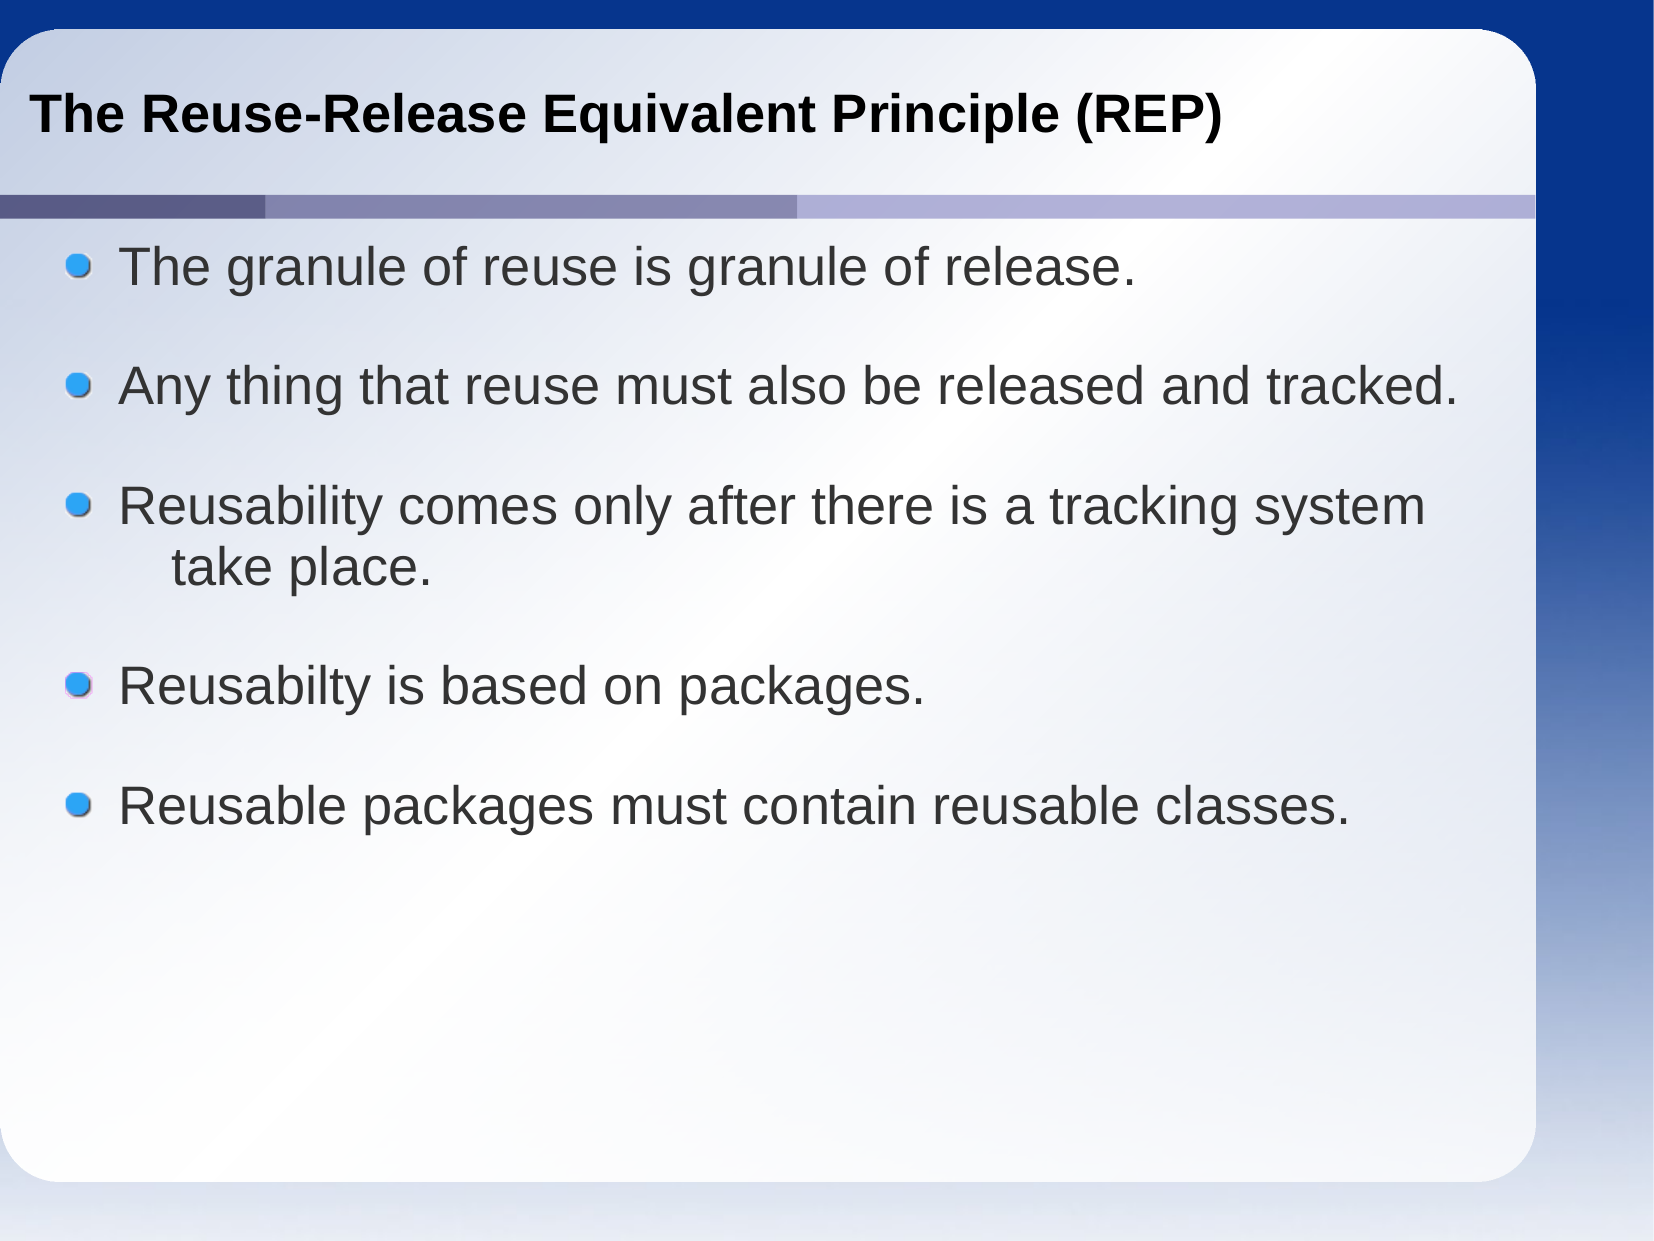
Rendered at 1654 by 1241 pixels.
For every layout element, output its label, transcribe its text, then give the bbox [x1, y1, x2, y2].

picture [0, 0, 1654, 1241]
list The granule of reuse is granule of release. Any thing that reuse must also be released and tracked. Reusability comes only after there is a tracking system take place. Reusabilty is based on packages. Reusable packages must contain reusable classes. [29, 236, 1506, 1152]
title The Reuse-Release Equivalent Principle (REP) [29, 49, 1506, 178]
